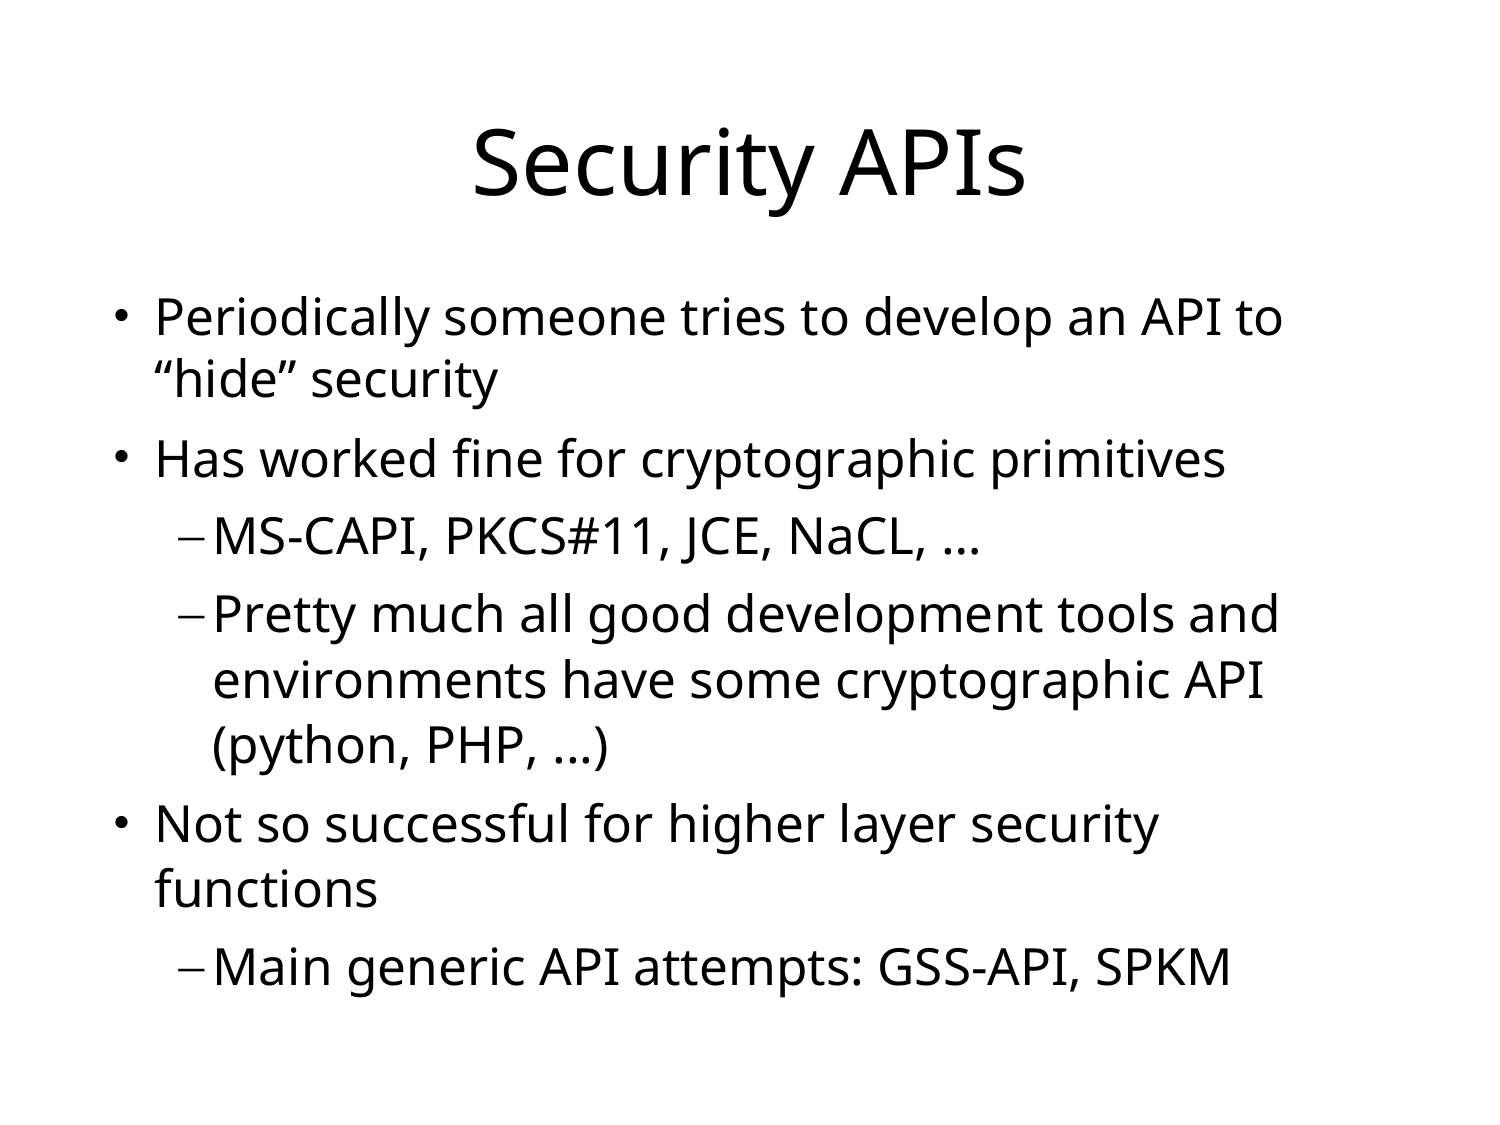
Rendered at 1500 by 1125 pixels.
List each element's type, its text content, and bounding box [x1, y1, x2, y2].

list Periodically someone tries to develop an API to “hide” security Has worked fine for cryptographic primitives MS-CAPI, PKCS#11, JCE, NaCL, … Pretty much all good development tools and environments have some cryptographic API (python, PHP, ...) Not so successful for higher layer security functions Main generic API attempts: GSS-API, SPKM [112, 283, 1388, 997]
title Security APIs [112, 44, 1388, 272]
